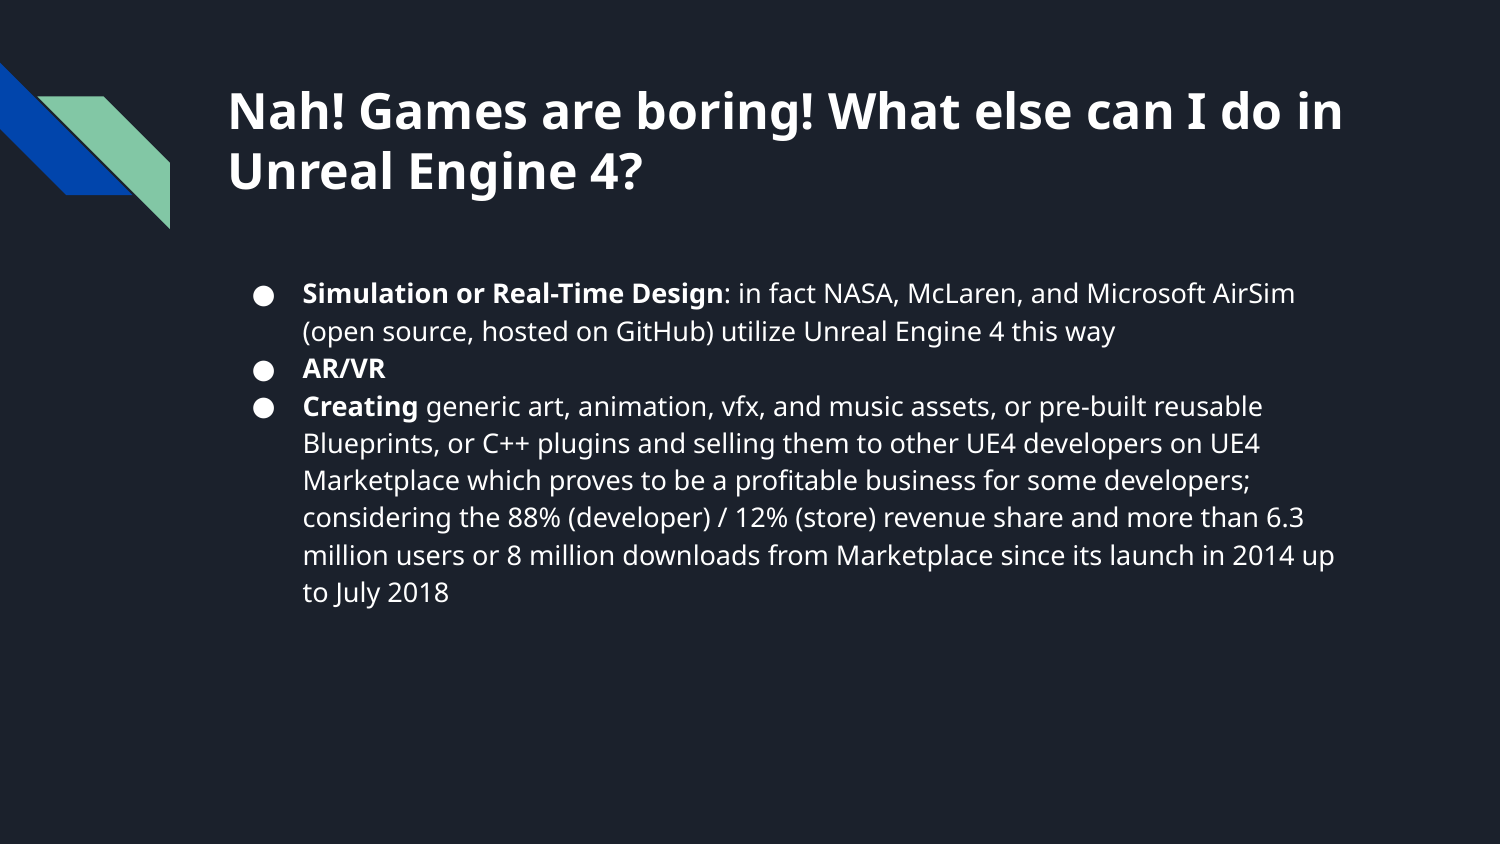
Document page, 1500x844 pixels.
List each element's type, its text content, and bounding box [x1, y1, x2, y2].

text_box Nah! Games are boring! What else can I do in Unreal Engine 4? [212, 64, 1368, 215]
text_box Simulation or Real-Time Design: in fact NASA, McLaren, and Microsoft AirSim (open source, hosted on GitHub) utilize Unreal Engine 4 this way AR/VR Creating generic art, animation, vfx, and music assets, or pre-built reusable Blueprints, or C++ plugins and selling them to other UE4 developers on UE4 Marketplace which proves to be a profitable business for some developers; considering the 88% (developer) / 12% (store) revenue share and more than 6.3 million users or 8 million downloads from Marketplace since its launch in 2014 up to July 2018 [212, 257, 1368, 735]
